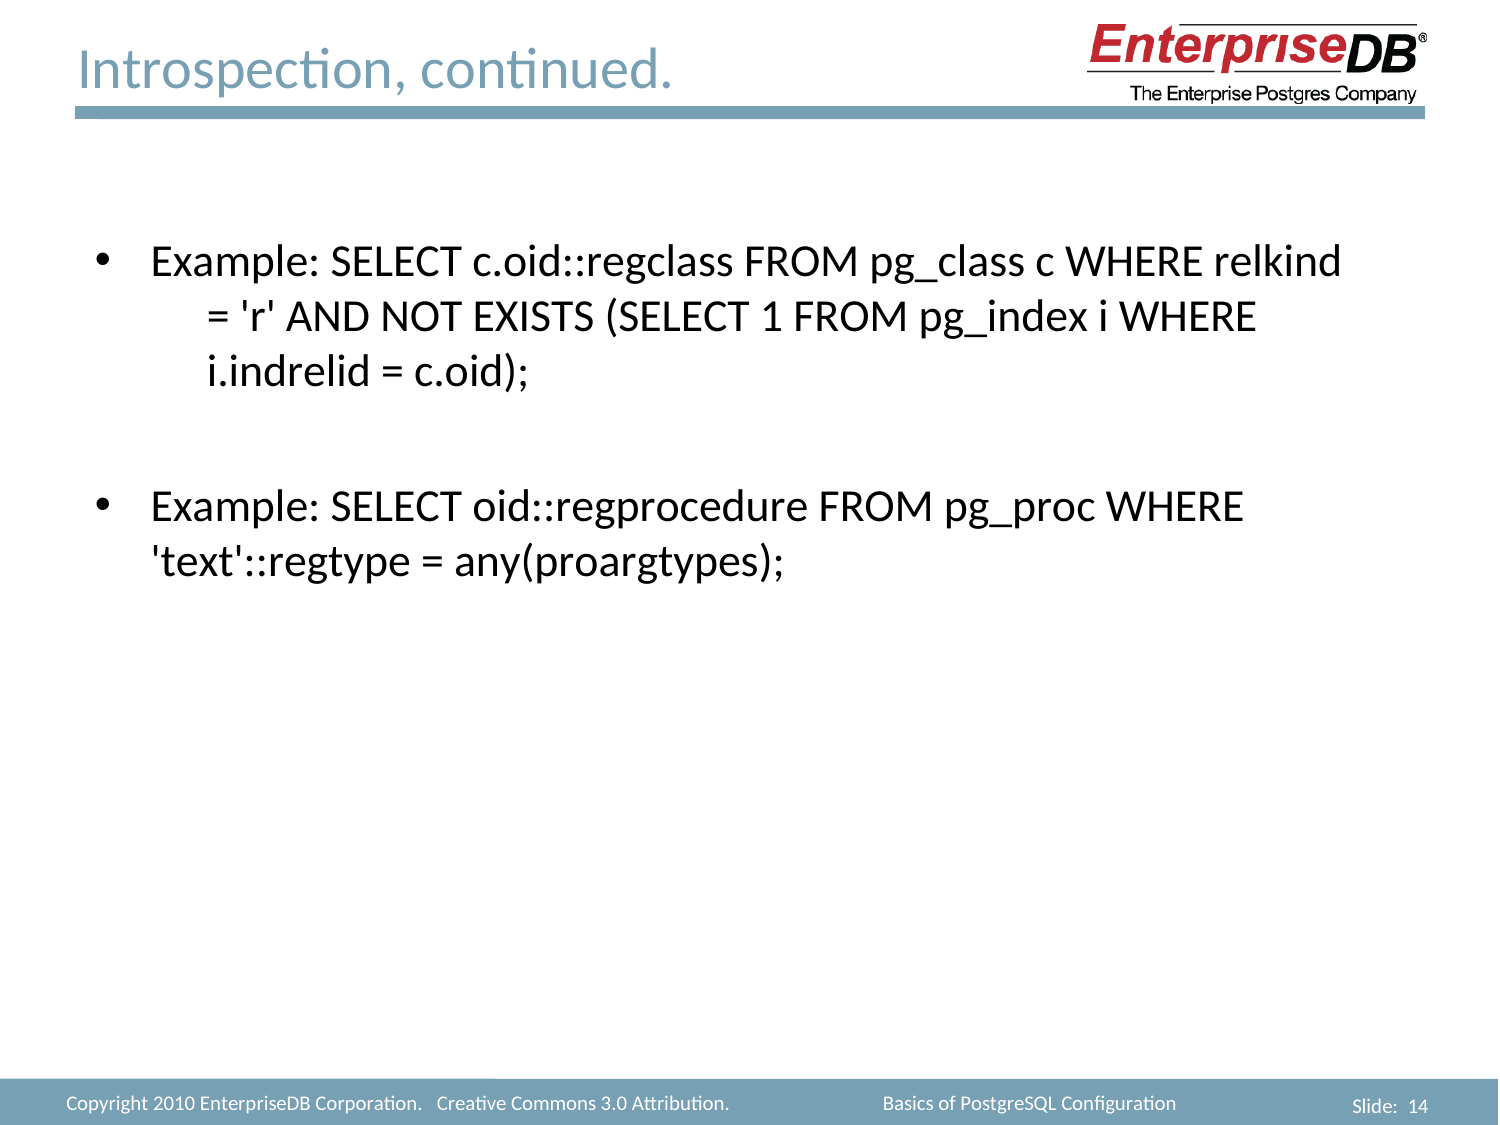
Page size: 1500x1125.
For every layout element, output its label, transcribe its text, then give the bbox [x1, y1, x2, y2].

list Example: SELECT c.oid::regclass FROM pg_class c WHERE relkind = 'r' AND NOT EXISTS (SELECT 1 FROM pg_index i WHERE i.indrelid = c.oid); Example: SELECT oid::regprocedure FROM pg_proc WHERE 'text'::regtype = any(proargtypes); [79, 155, 1384, 1051]
title Introspection, continued. [62, 4, 1088, 126]
picture [1088, 24, 1427, 104]
